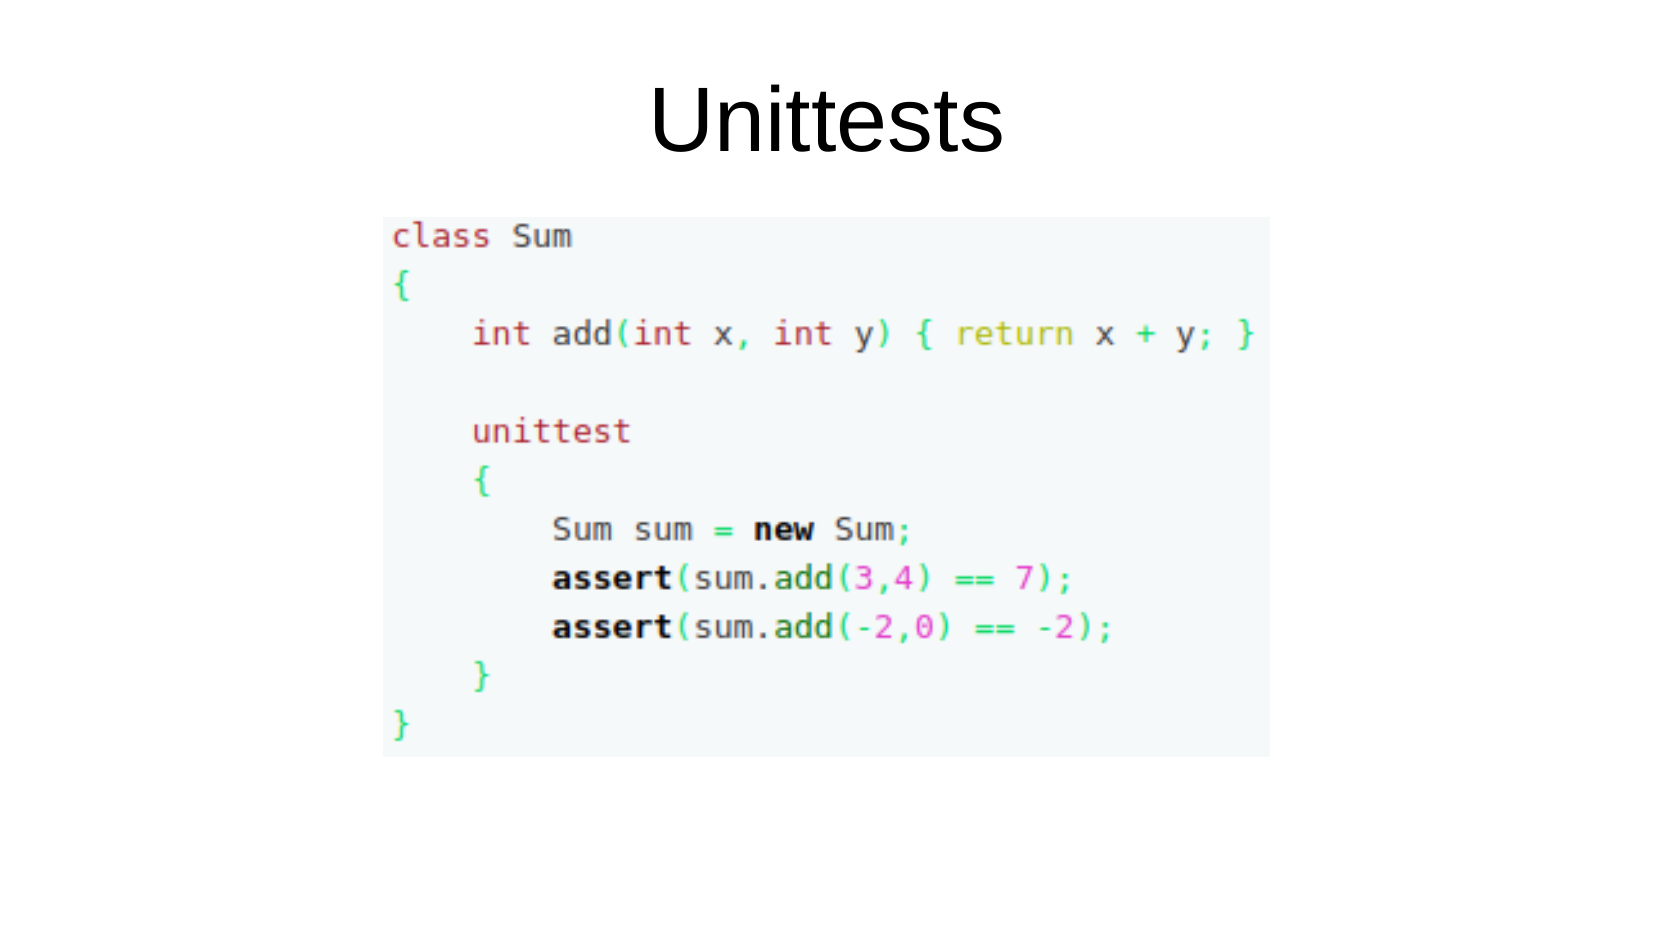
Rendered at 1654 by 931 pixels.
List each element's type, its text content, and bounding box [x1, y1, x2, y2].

picture [383, 217, 1270, 757]
title Unittests [82, 37, 1571, 193]
